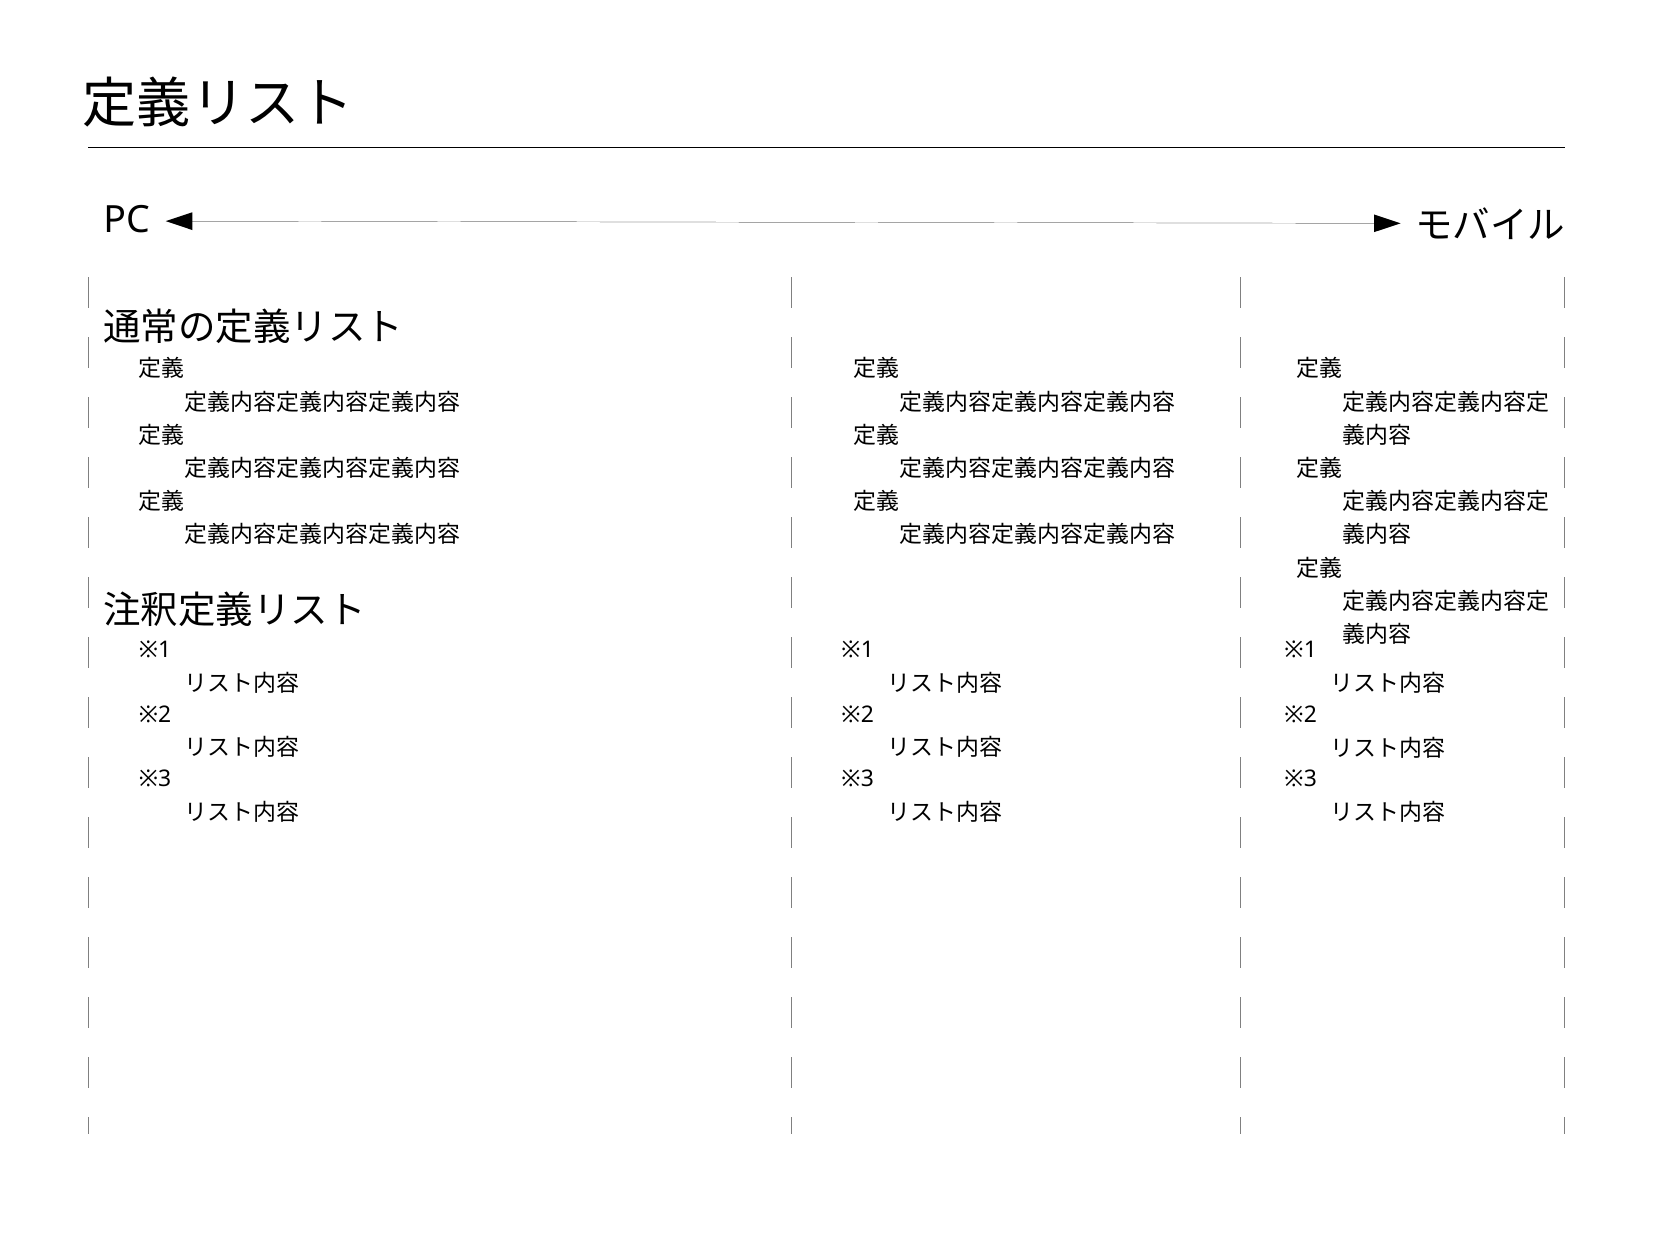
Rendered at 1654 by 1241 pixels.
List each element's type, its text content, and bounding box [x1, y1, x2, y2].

text_box ※1 リスト内容 ※2 リスト内容 ※3 リスト内容 [826, 626, 1018, 883]
text_box ※1 リスト内容 ※2 リスト内容 ※3 リスト内容 [1269, 626, 1461, 883]
text_box モバイル [1400, 187, 1581, 259]
text_box 注釈定義リスト [88, 572, 381, 644]
text_box 定義 定義内容定義内容定 義内容 定義 定義内容定義内容定 義内容 定義 定義内容定義内容定 義内容 [1281, 342, 1565, 668]
text_box 定義 定義内容定義内容定義内容 定義 定義内容定義内容定義内容 定義 定義内容定義内容定義内容 [124, 342, 476, 565]
title 定義リスト [82, 49, 1571, 148]
text_box PC [88, 185, 166, 257]
text_box 定義 定義内容定義内容定義内容 定義 定義内容定義内容定義内容 定義 定義内容定義内容定義内容 [838, 342, 1191, 565]
text_box 通常の定義リスト [88, 289, 419, 361]
text_box ※1 リスト内容 ※2 リスト内容 ※3 リスト内容 [124, 644, 315, 883]
